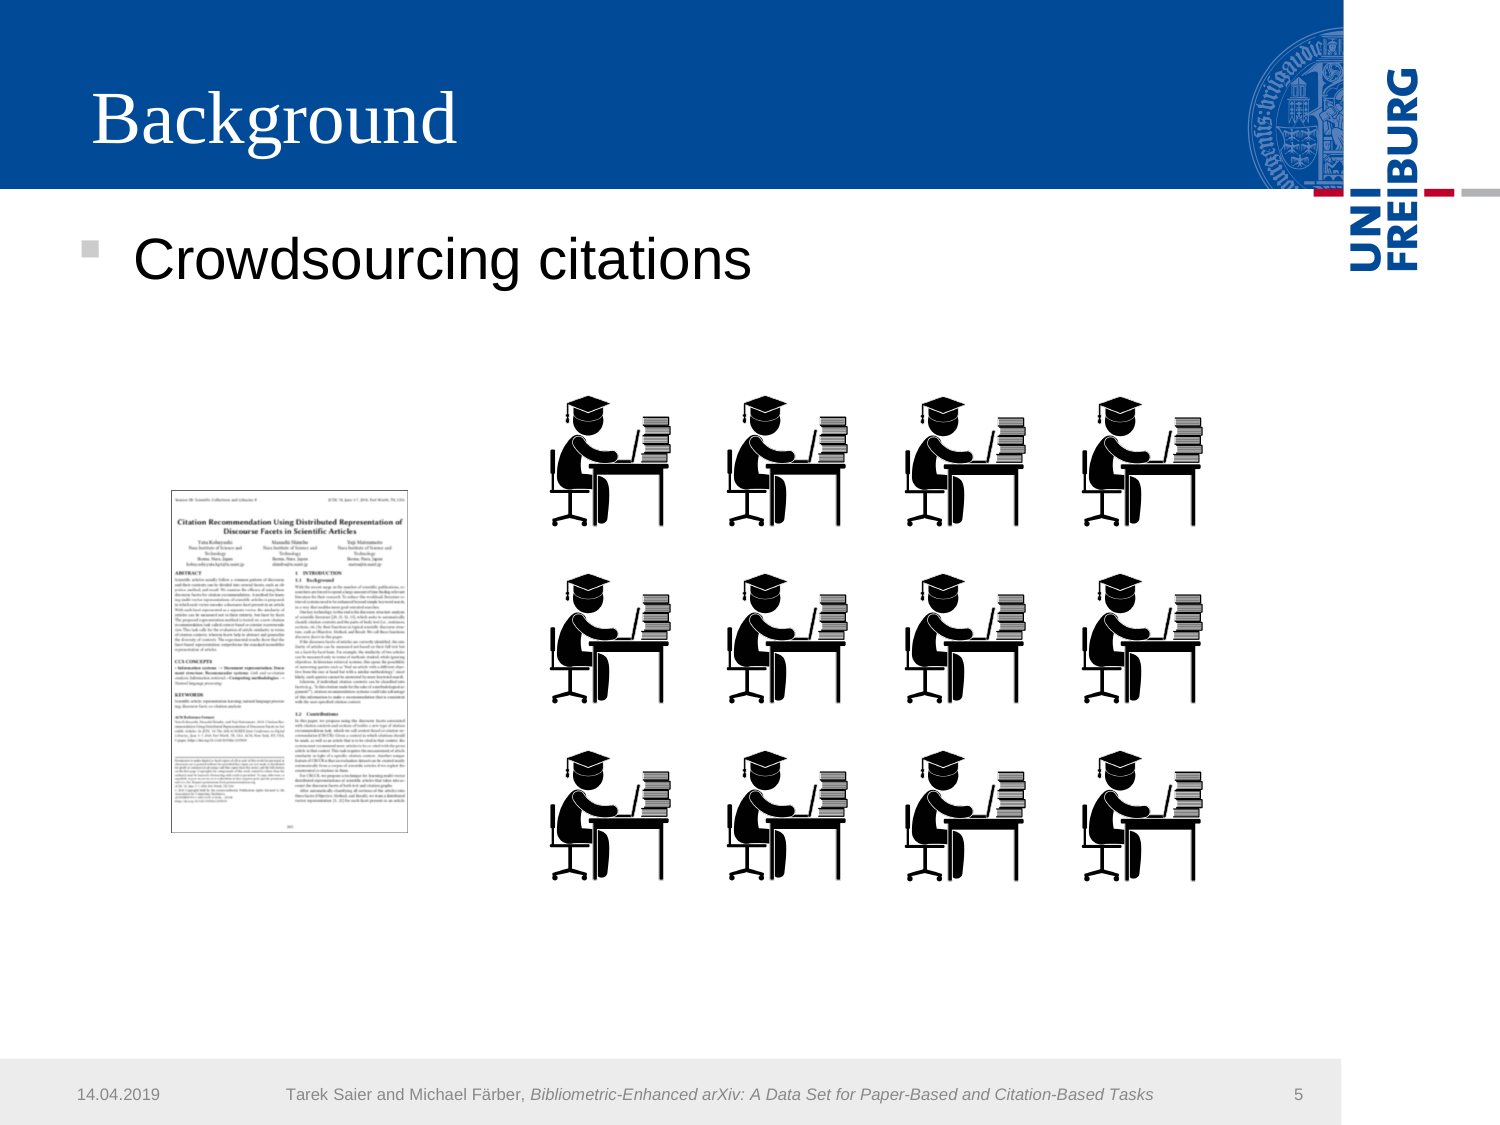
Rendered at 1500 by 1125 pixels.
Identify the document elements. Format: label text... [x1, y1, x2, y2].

title Background [76, 49, 1235, 178]
picture [525, 748, 879, 887]
picture [171, 490, 408, 833]
picture [525, 571, 879, 709]
picture [880, 571, 1234, 709]
picture [0, 0, 1500, 271]
picture [880, 394, 1234, 532]
list Crowdsourcing citations [76, 221, 1341, 1009]
picture [880, 748, 1234, 887]
picture [525, 393, 879, 532]
